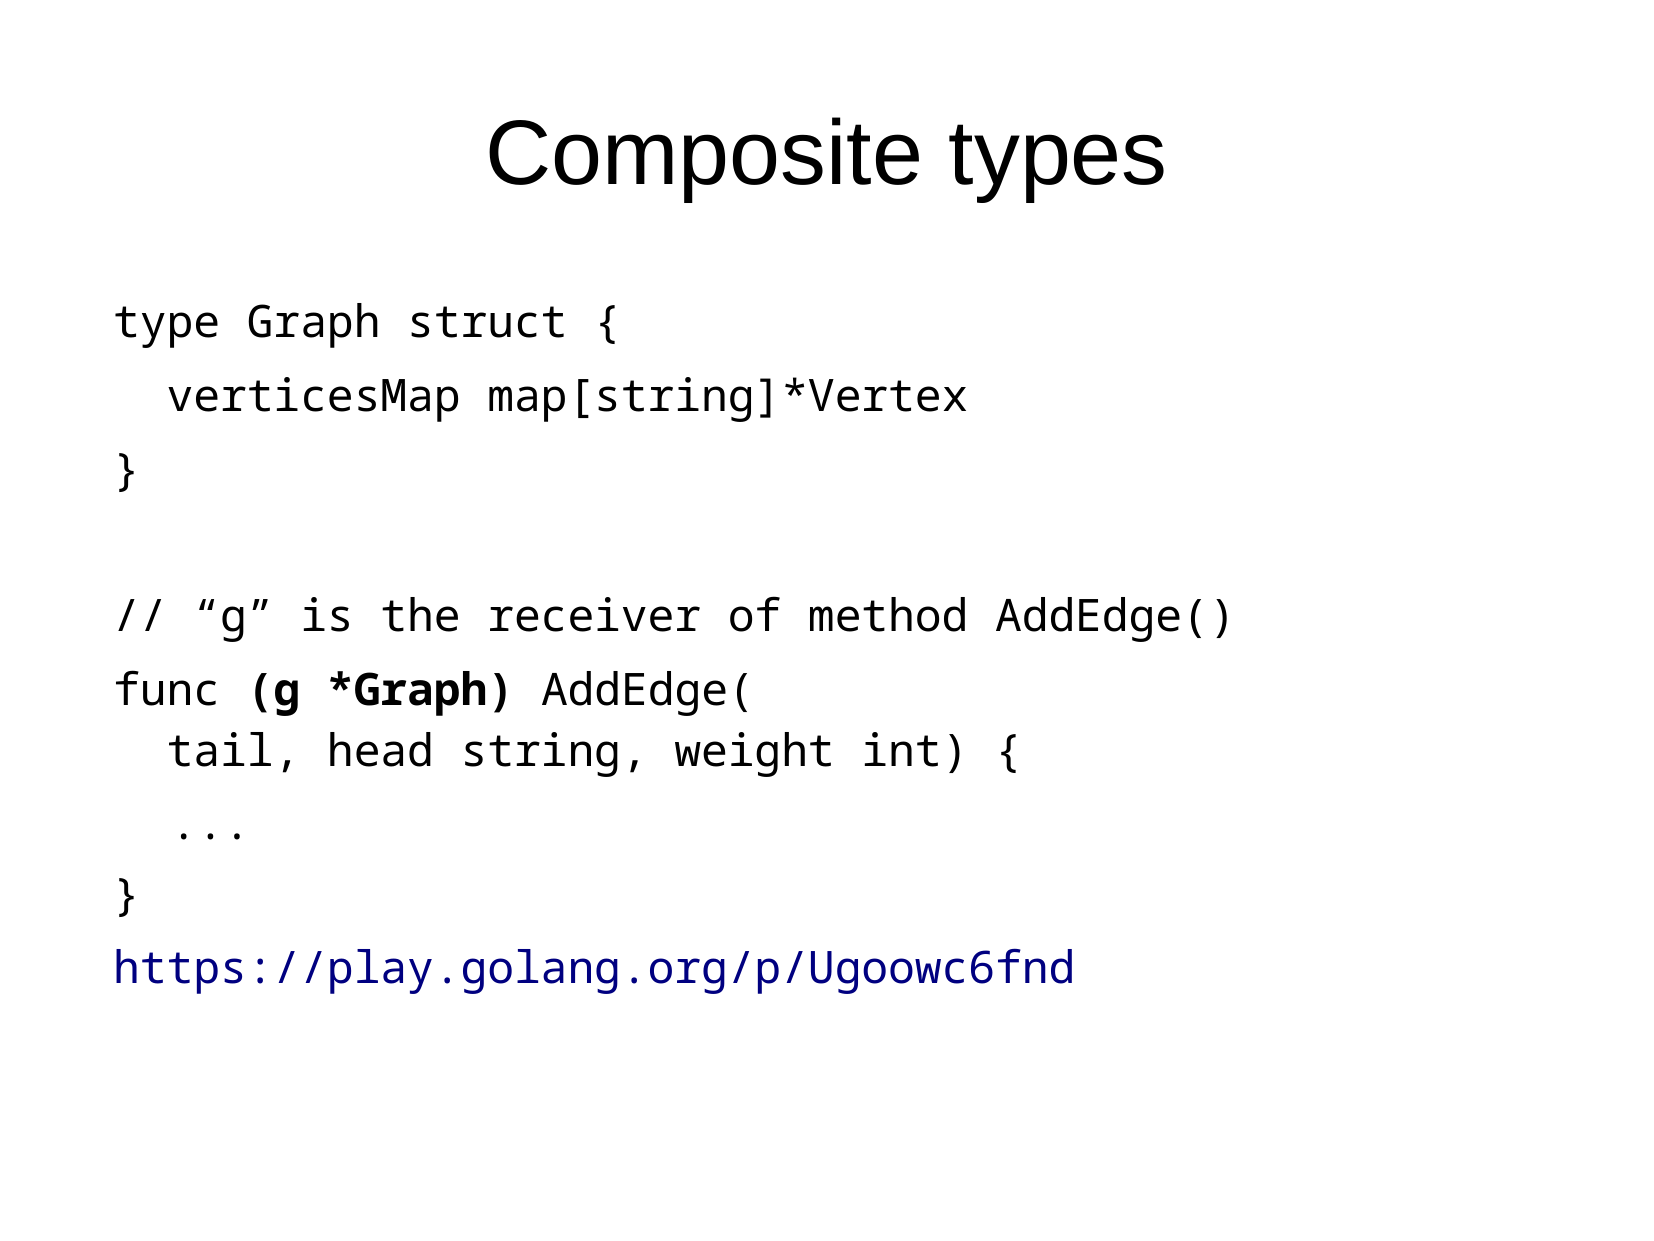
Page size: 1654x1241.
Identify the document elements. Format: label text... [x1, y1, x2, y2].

title Composite types [82, 49, 1571, 257]
list type Graph struct { verticesMap map[string]*Vertex } // “g” is the receiver of method AddEdge() func (g *Graph) AddEdge( tail, head string, weight int) { ... } https://play.golang.org/p/Ugoowc6fnd [82, 290, 1571, 1010]
